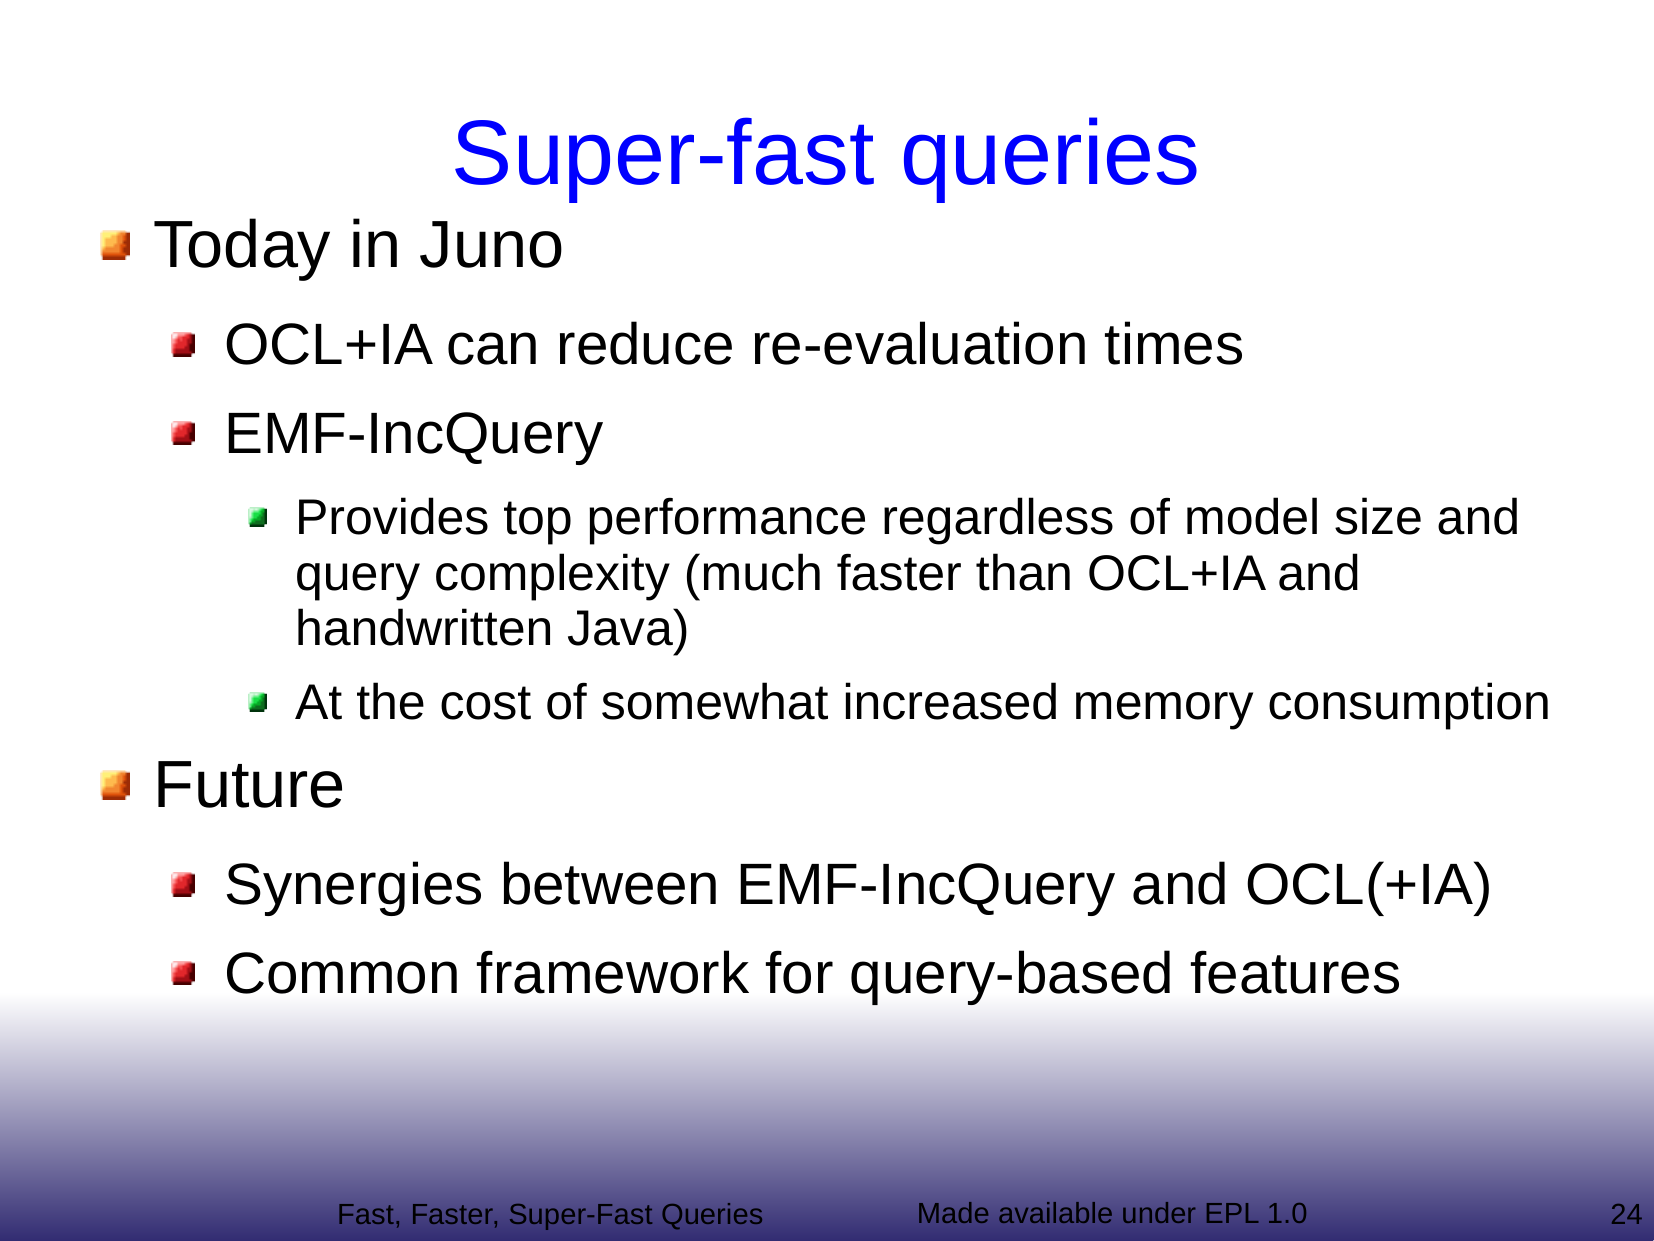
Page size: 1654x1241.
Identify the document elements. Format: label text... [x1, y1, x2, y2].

list Today in Juno OCL+IA can reduce re-evaluation times EMF-IncQuery Provides top performance regardless of model size and query complexity (much faster than OCL+IA and handwritten Java) At the cost of somewhat increased memory consumption Future Synergies between EMF-IncQuery and OCL(+IA) Common framework for query-based features [82, 207, 1571, 1103]
title Super-fast queries [82, 49, 1571, 207]
